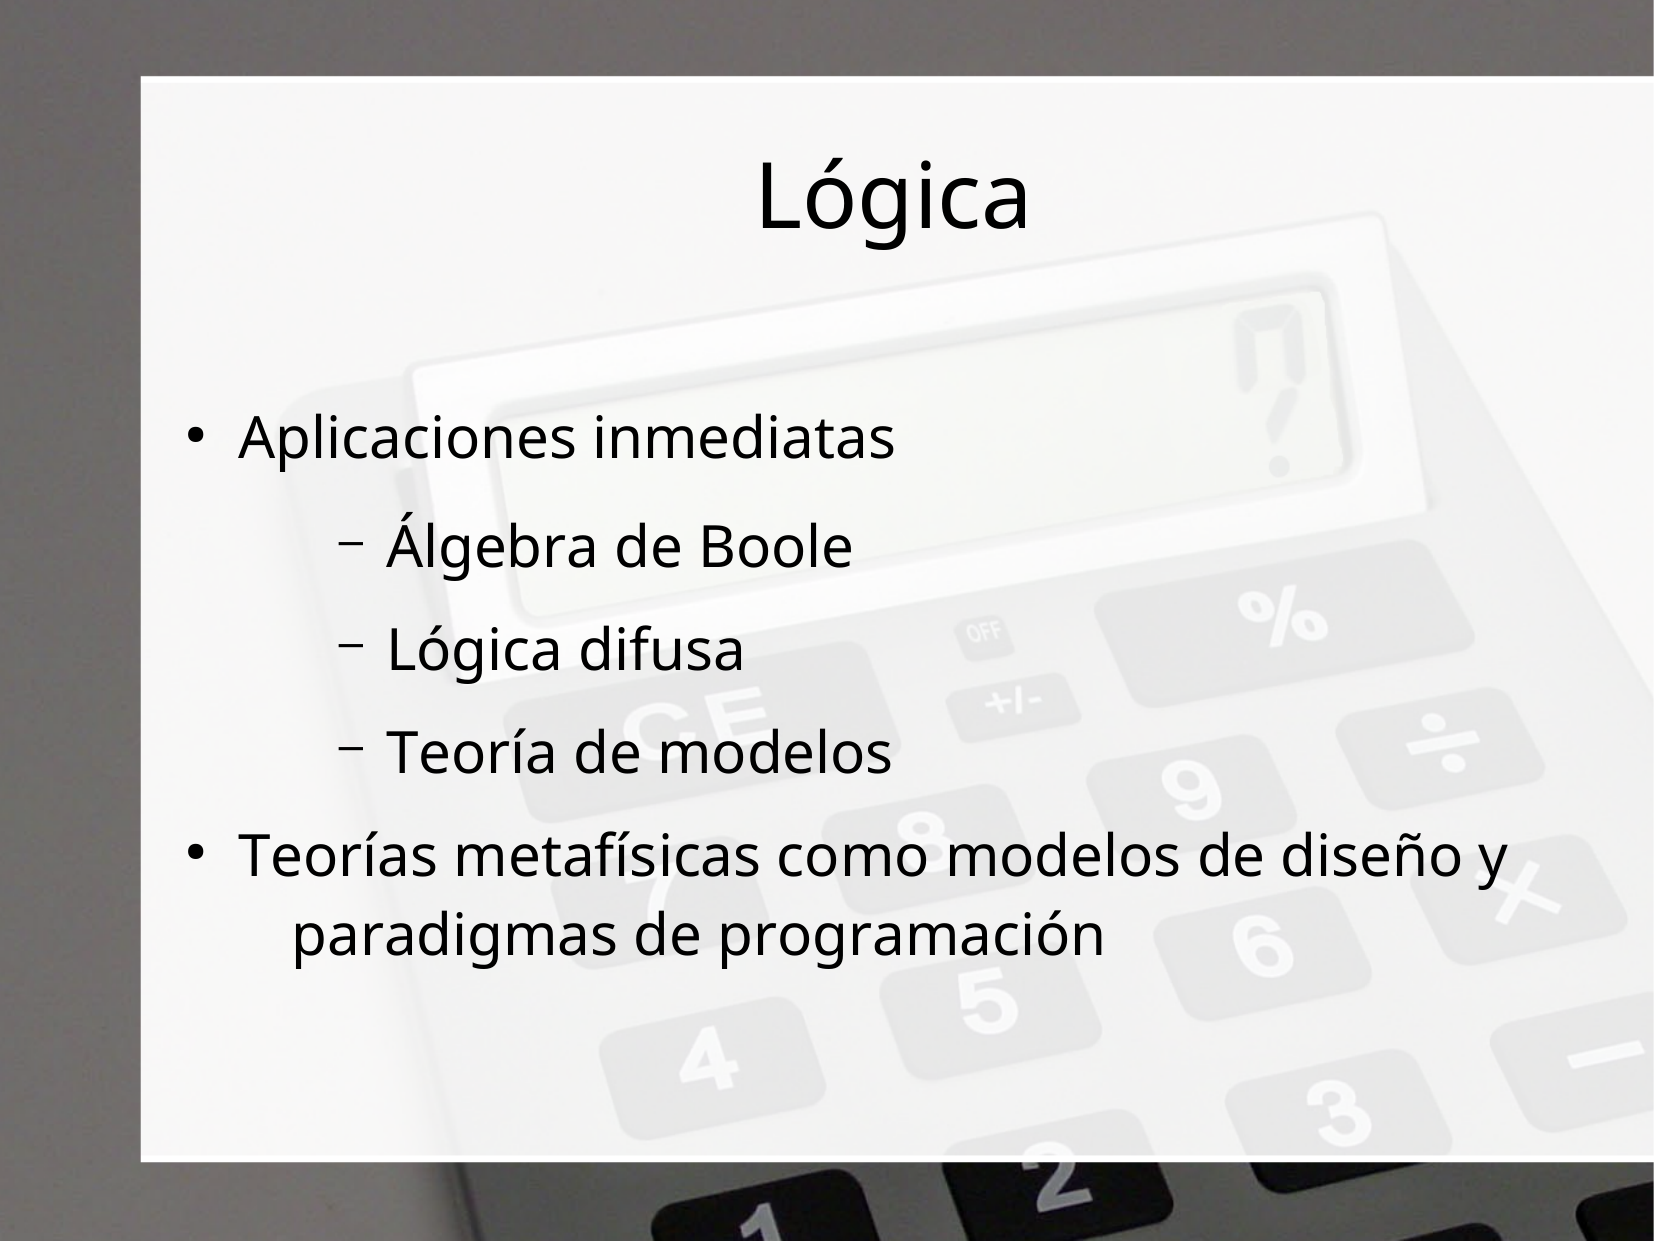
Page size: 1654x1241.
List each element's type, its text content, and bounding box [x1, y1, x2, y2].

list Aplicaciones inmediatas Álgebra de Boole Lógica difusa Teoría de modelos Teorías metafísicas como modelos de diseño y paradigmas de programación [150, 396, 1613, 1201]
picture [0, 0, 1654, 1241]
title Lógica [150, 89, 1639, 297]
